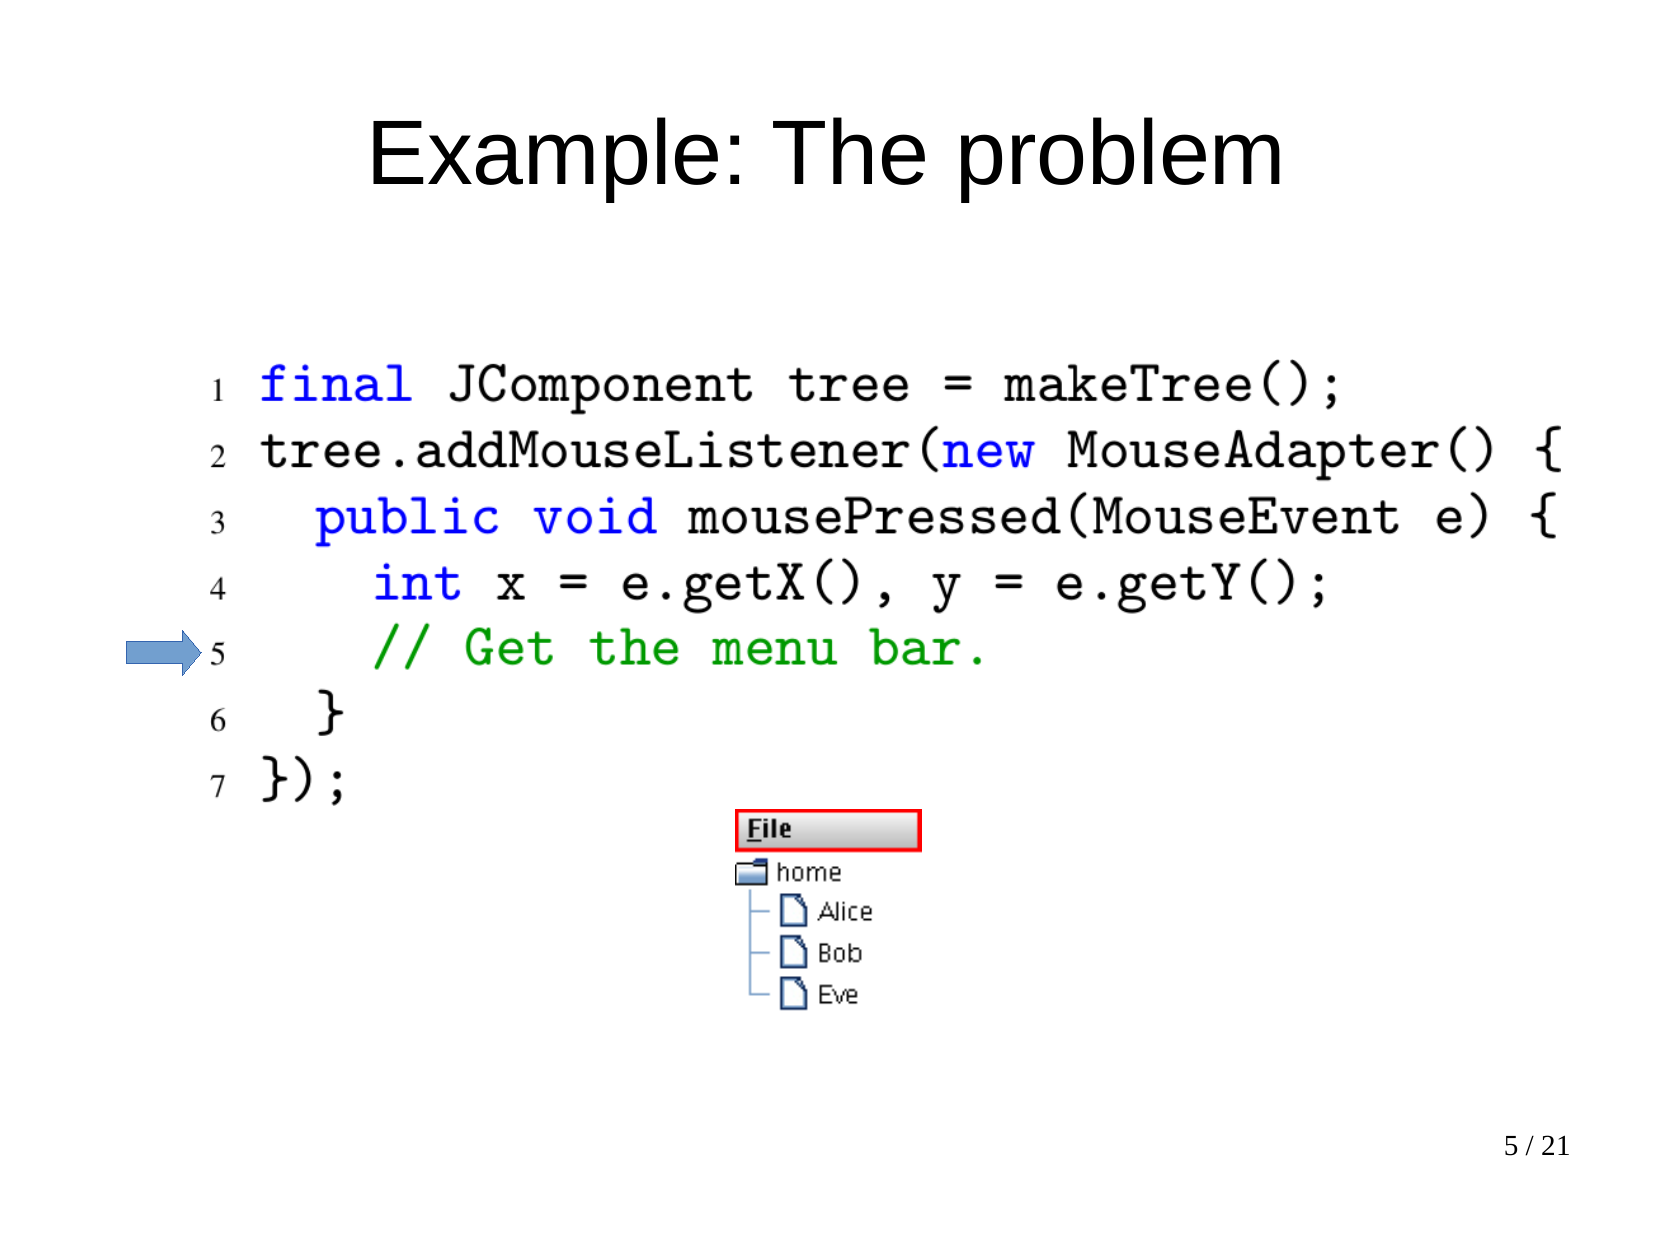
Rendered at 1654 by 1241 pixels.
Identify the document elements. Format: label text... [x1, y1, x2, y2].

picture [735, 809, 922, 1111]
title Example: The problem [82, 49, 1571, 257]
picture [210, 359, 1561, 806]
text_box [126, 630, 202, 676]
